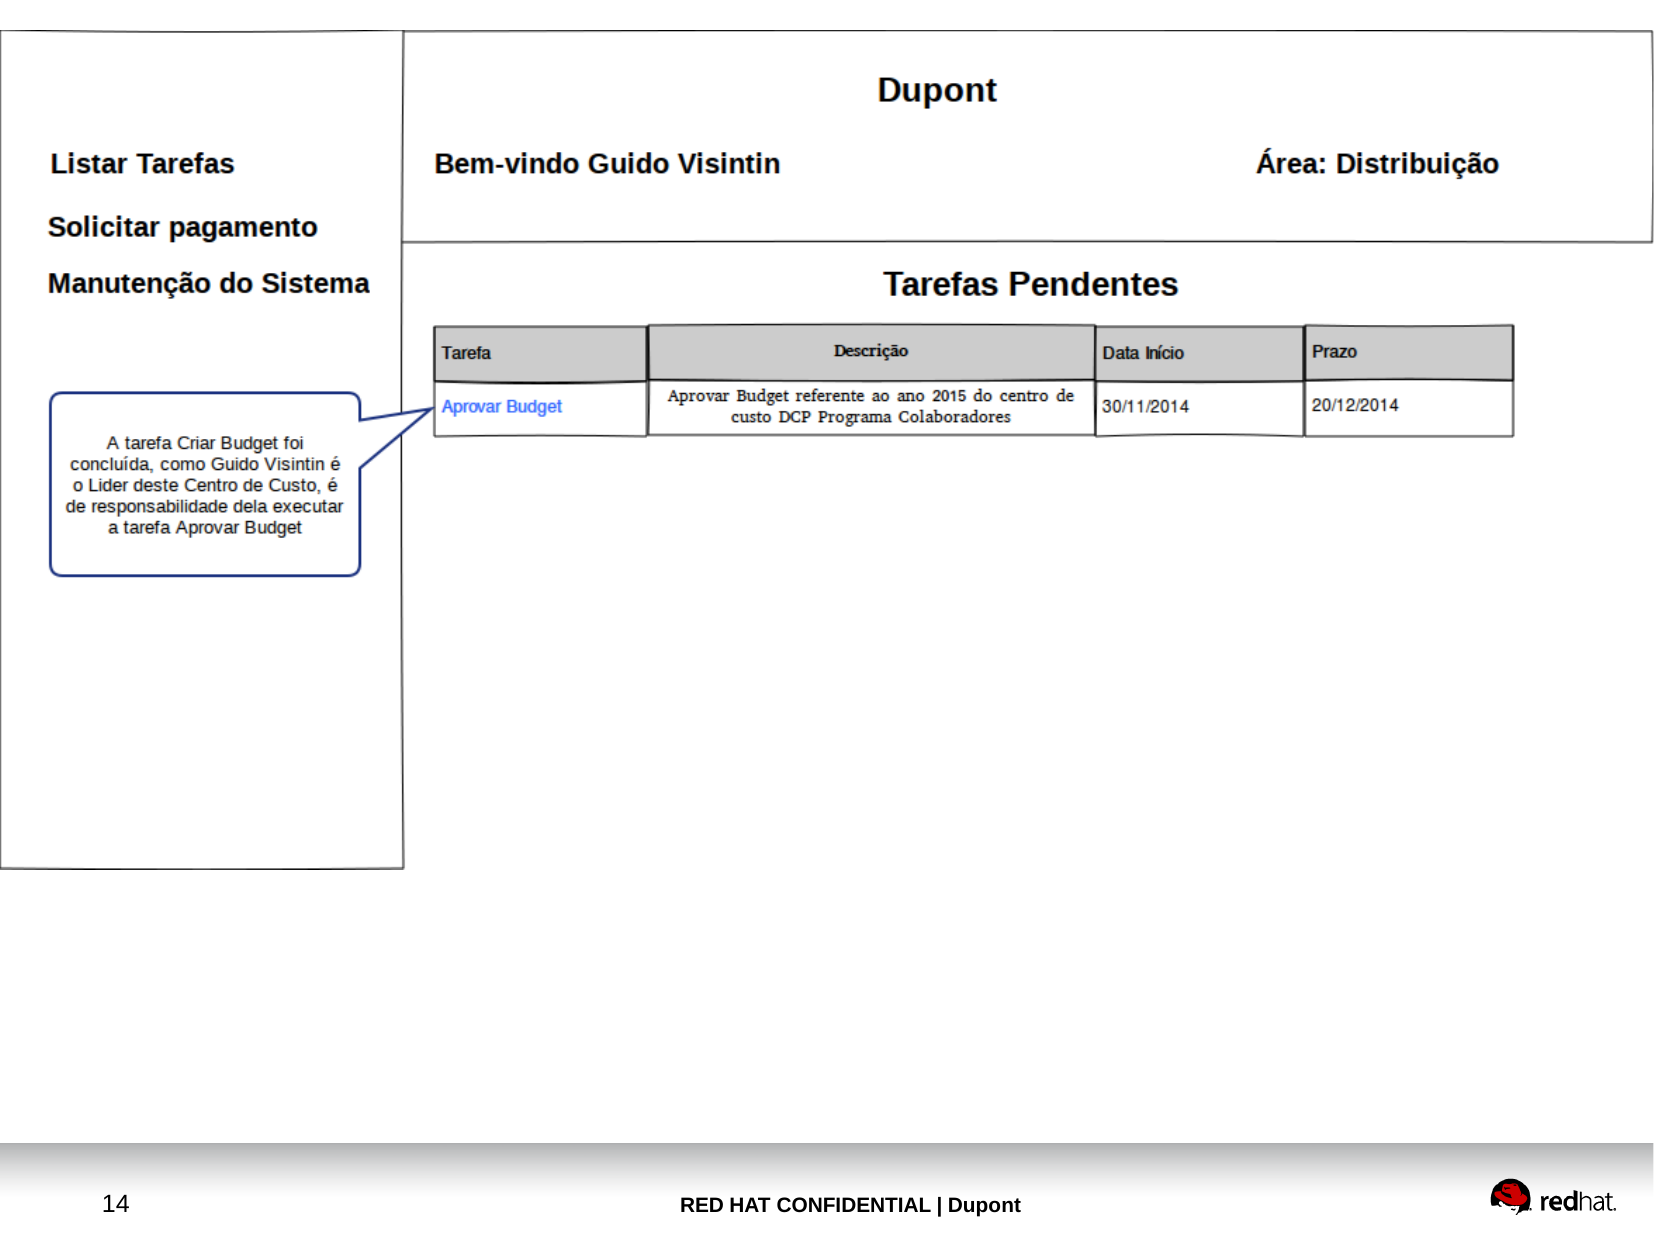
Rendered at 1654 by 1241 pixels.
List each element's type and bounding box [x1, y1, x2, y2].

picture [0, 30, 1654, 871]
picture [0, 1143, 1654, 1241]
